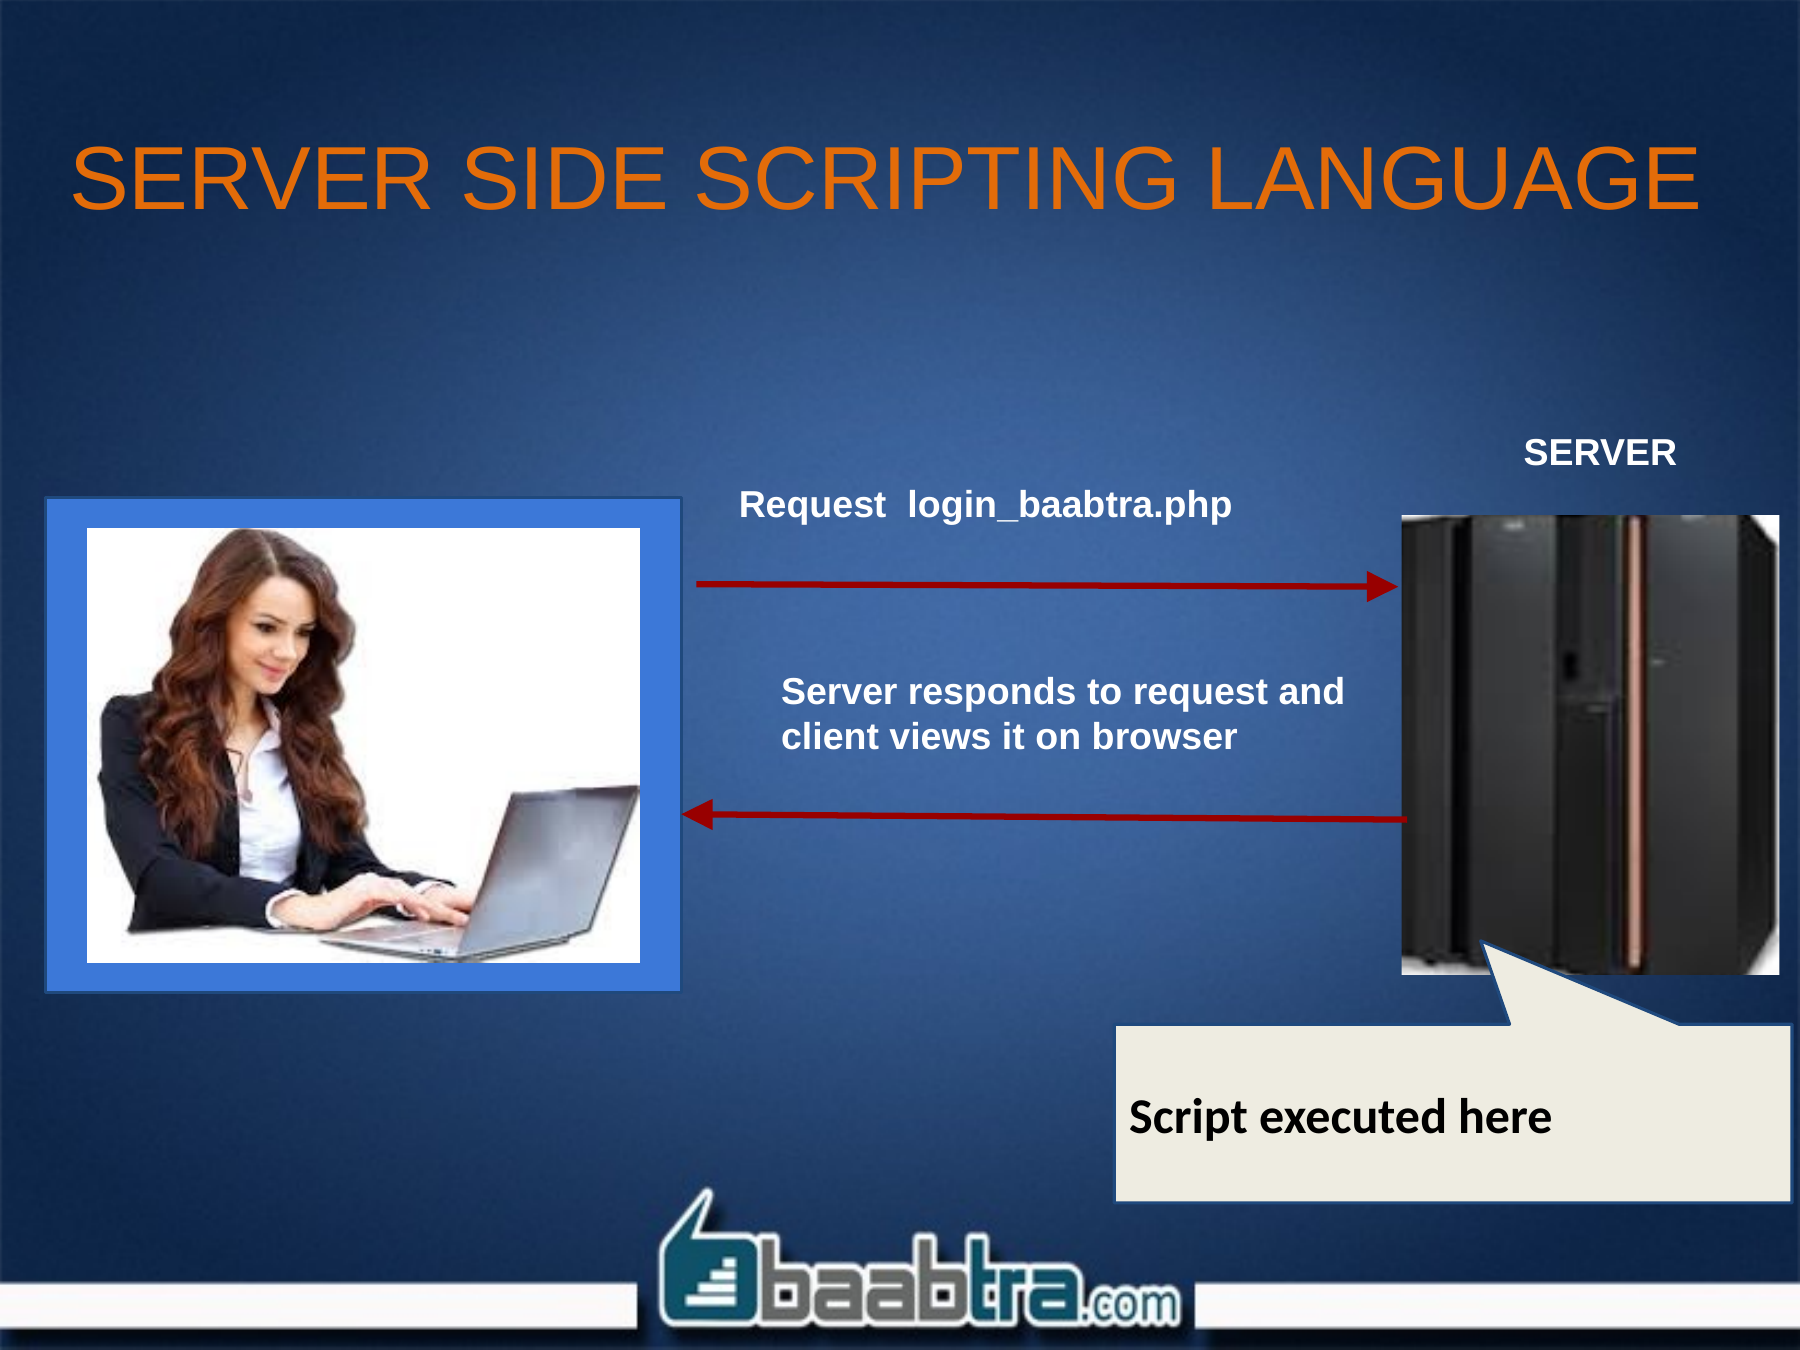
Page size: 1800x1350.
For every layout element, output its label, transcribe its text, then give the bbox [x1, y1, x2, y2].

text_box Server responds to request and client views it on browser [766, 652, 1423, 786]
text_box Request login_baabtra.php [723, 464, 1360, 550]
text_box Script executed here [1114, 940, 1793, 1203]
title SERVER SIDE SCRIPTING LANGUAGE [45, 61, 1728, 287]
picture [0, 0, 1800, 1350]
text_box SERVER [1359, 413, 1800, 526]
text_box [45, 497, 682, 993]
